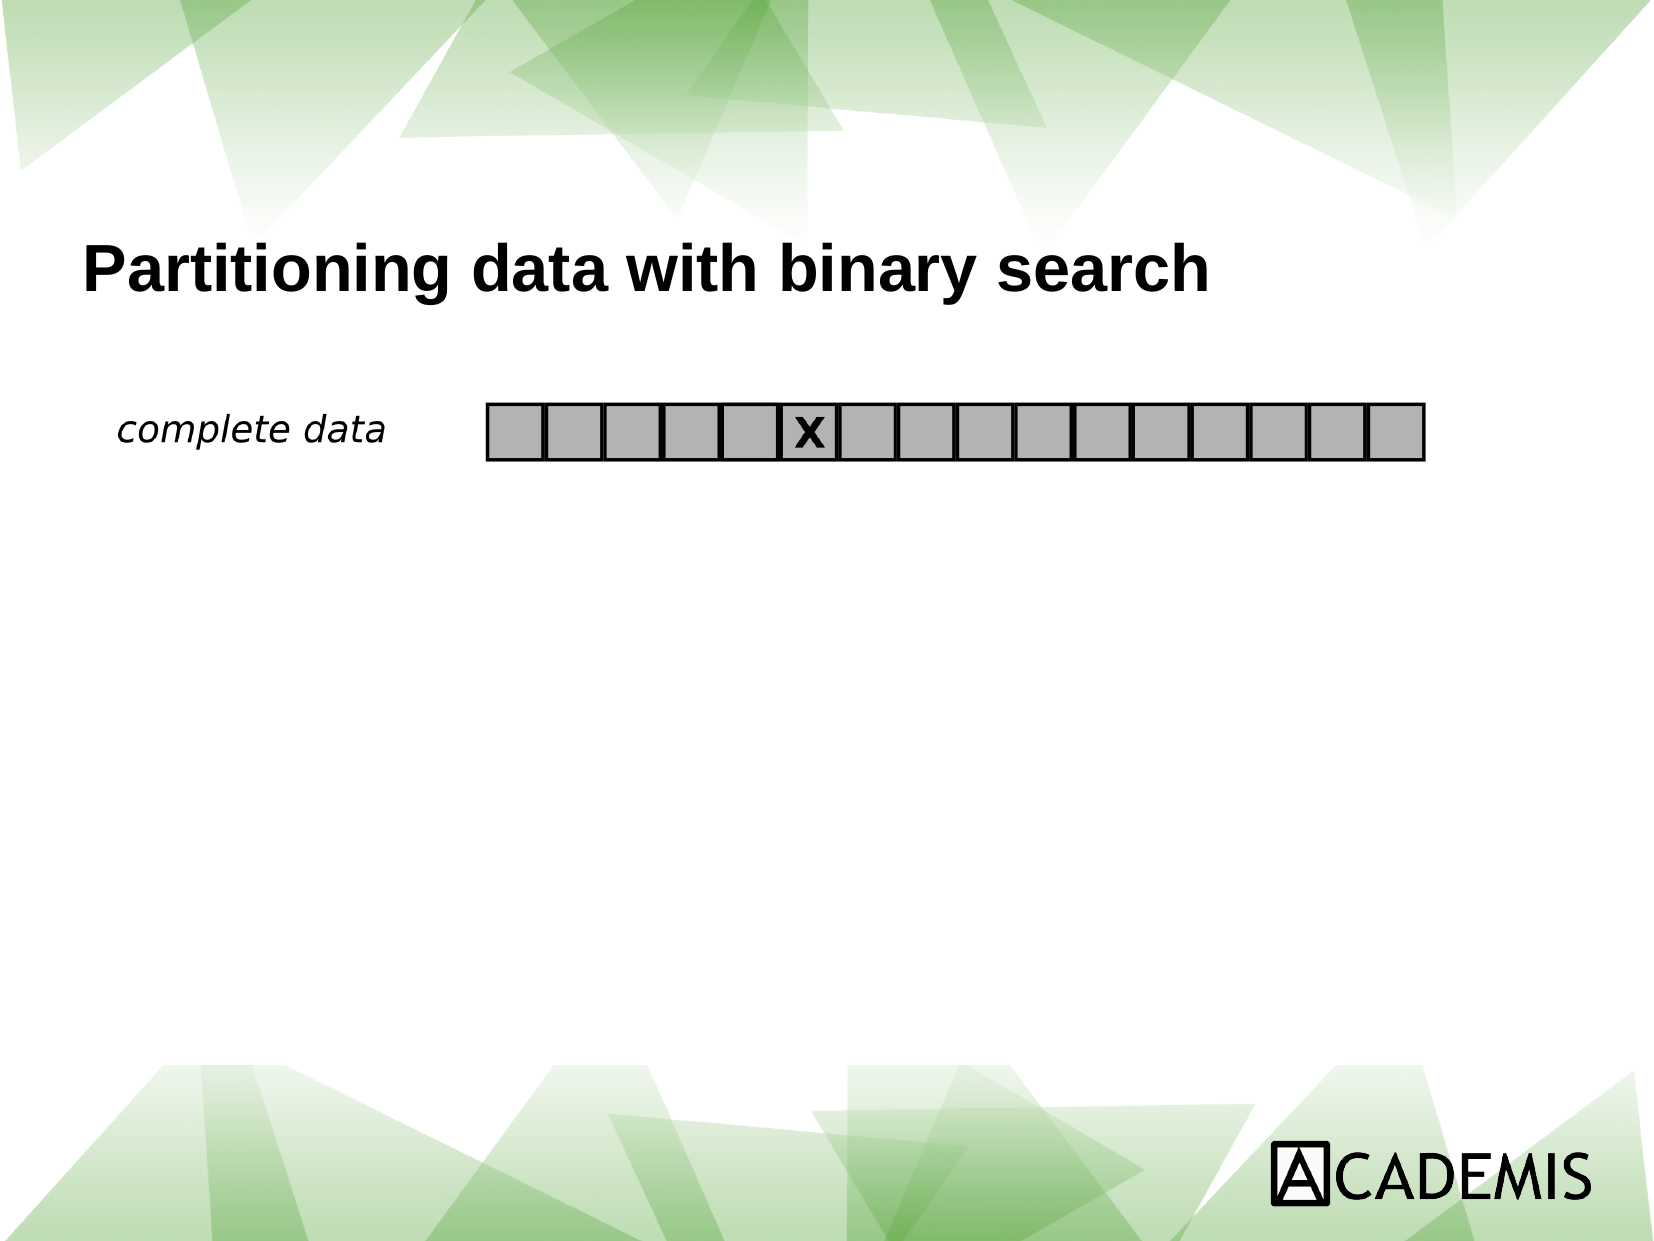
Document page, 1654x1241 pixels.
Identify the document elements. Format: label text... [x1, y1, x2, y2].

picture [2, 329, 1653, 1241]
title Partitioning data with binary search [82, 165, 1571, 373]
picture [0, 0, 1654, 256]
